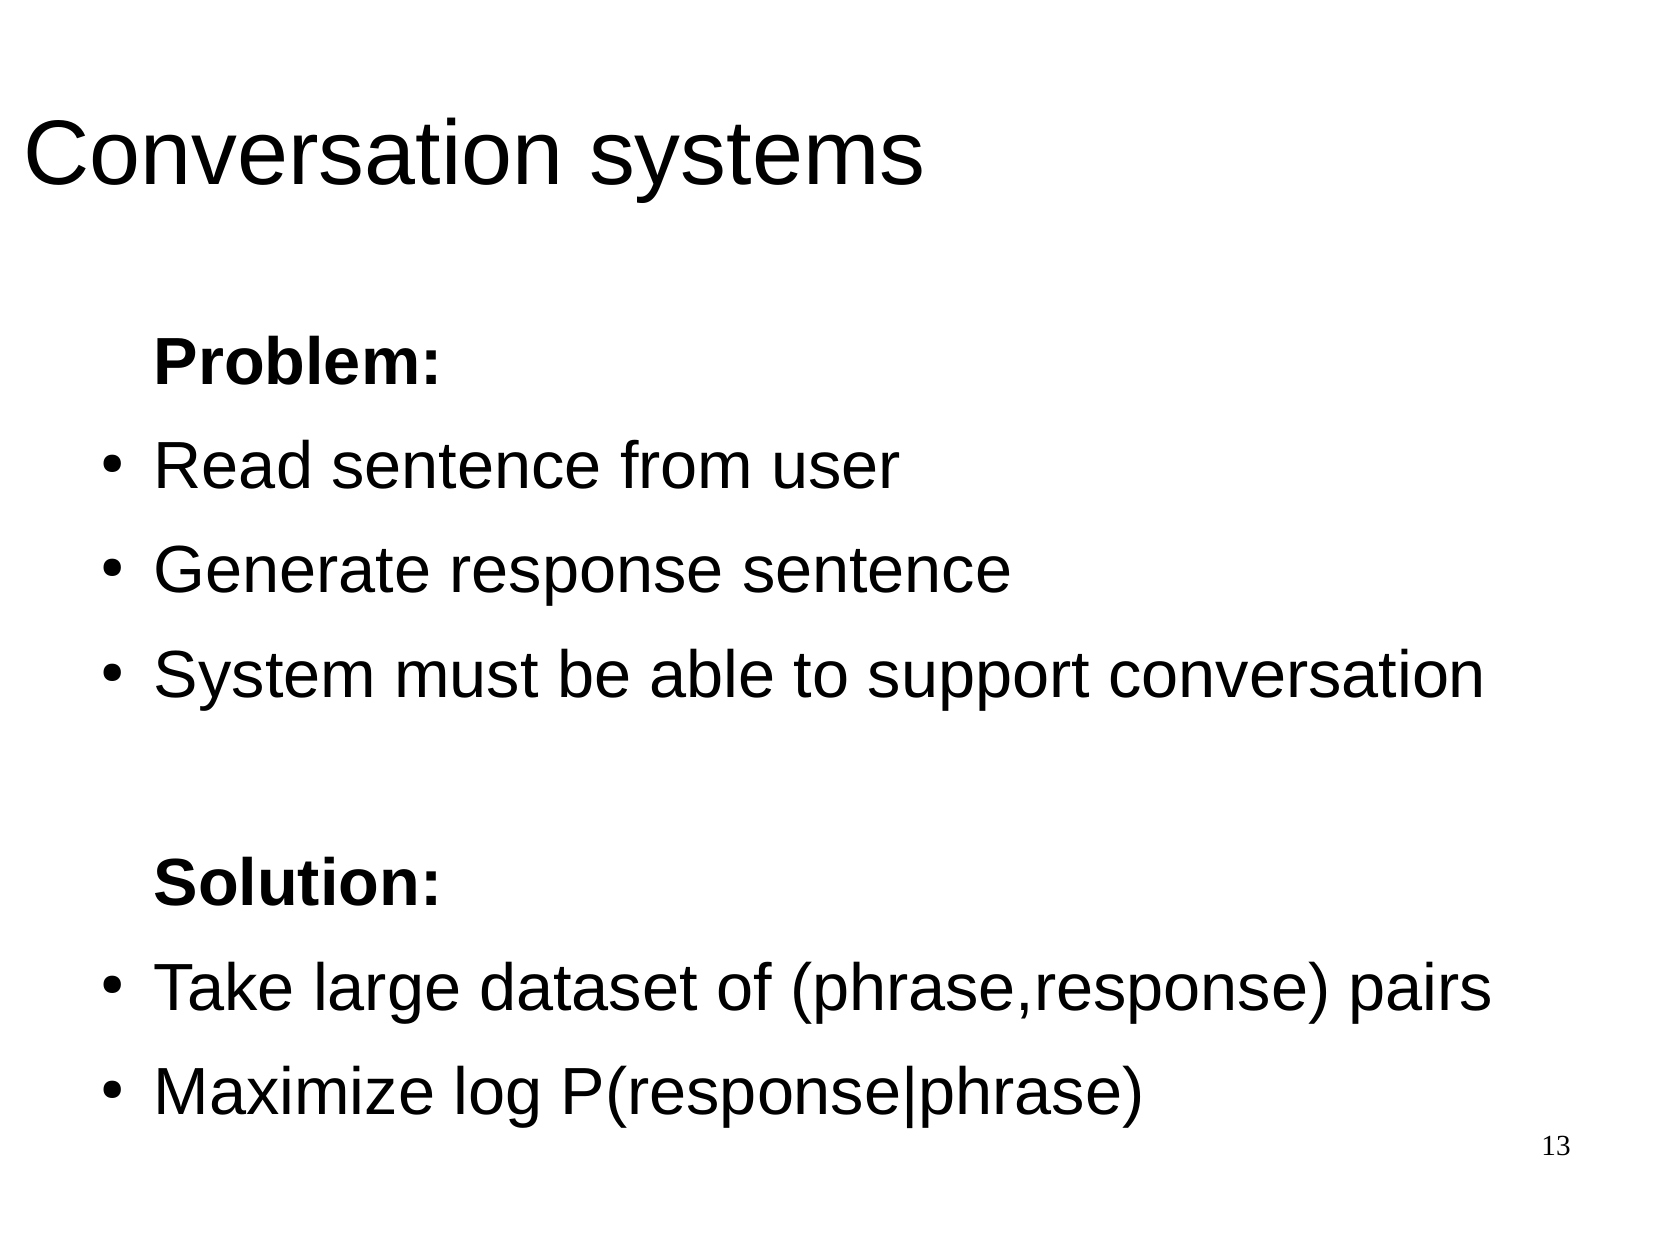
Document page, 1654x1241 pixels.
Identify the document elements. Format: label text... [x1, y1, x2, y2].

title Conversation systems [23, 49, 1512, 257]
list Problem: Read sentence from user Generate response sentence System must be able to support conversation Solution: Take large dataset of (phrase,response) pairs Maximize log P(response|phrase) [82, 323, 1654, 1241]
